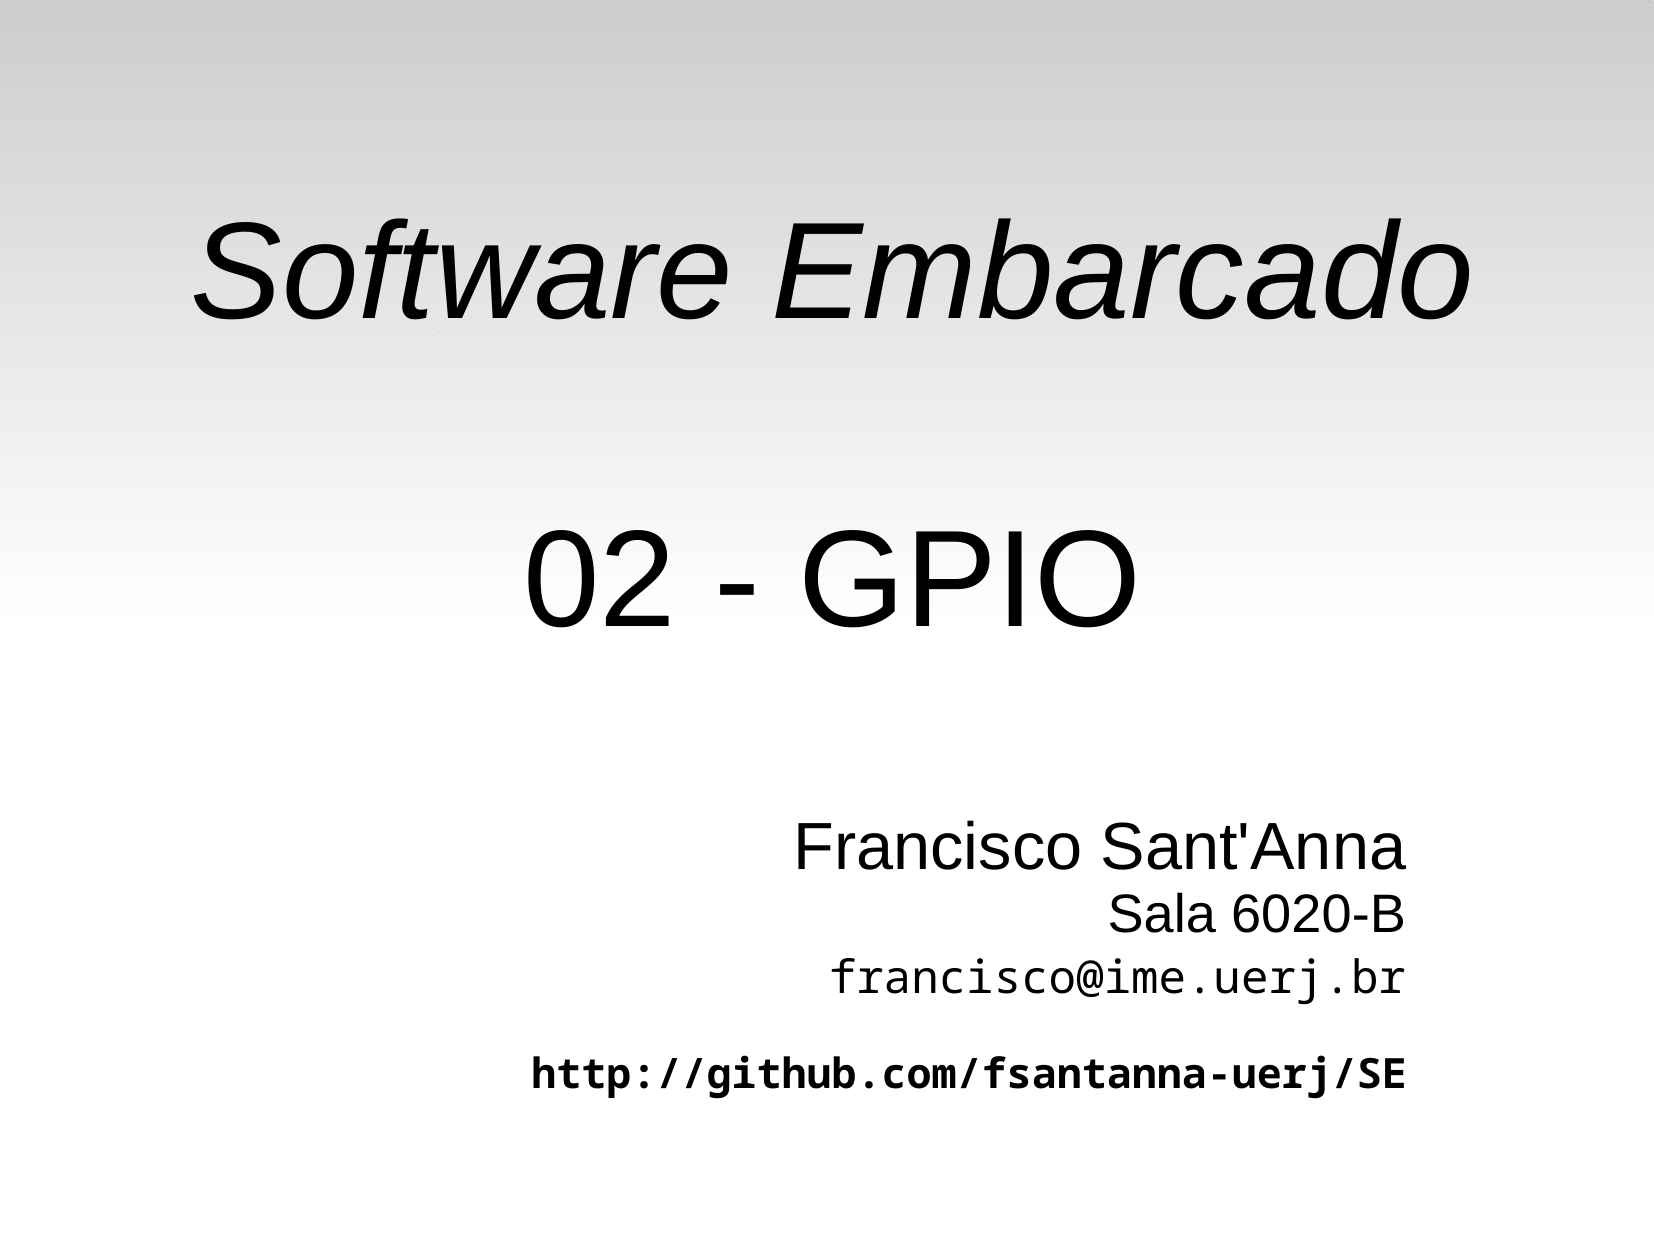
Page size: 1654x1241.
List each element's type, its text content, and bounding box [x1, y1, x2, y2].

text_box Francisco Sant'Anna Sala 6020-B francisco@ime.uerj.br http://github.com/fsantanna-uerj/SE [516, 801, 1447, 1107]
subtitle Software Embarcado 02 - GPIO [88, 194, 1577, 656]
